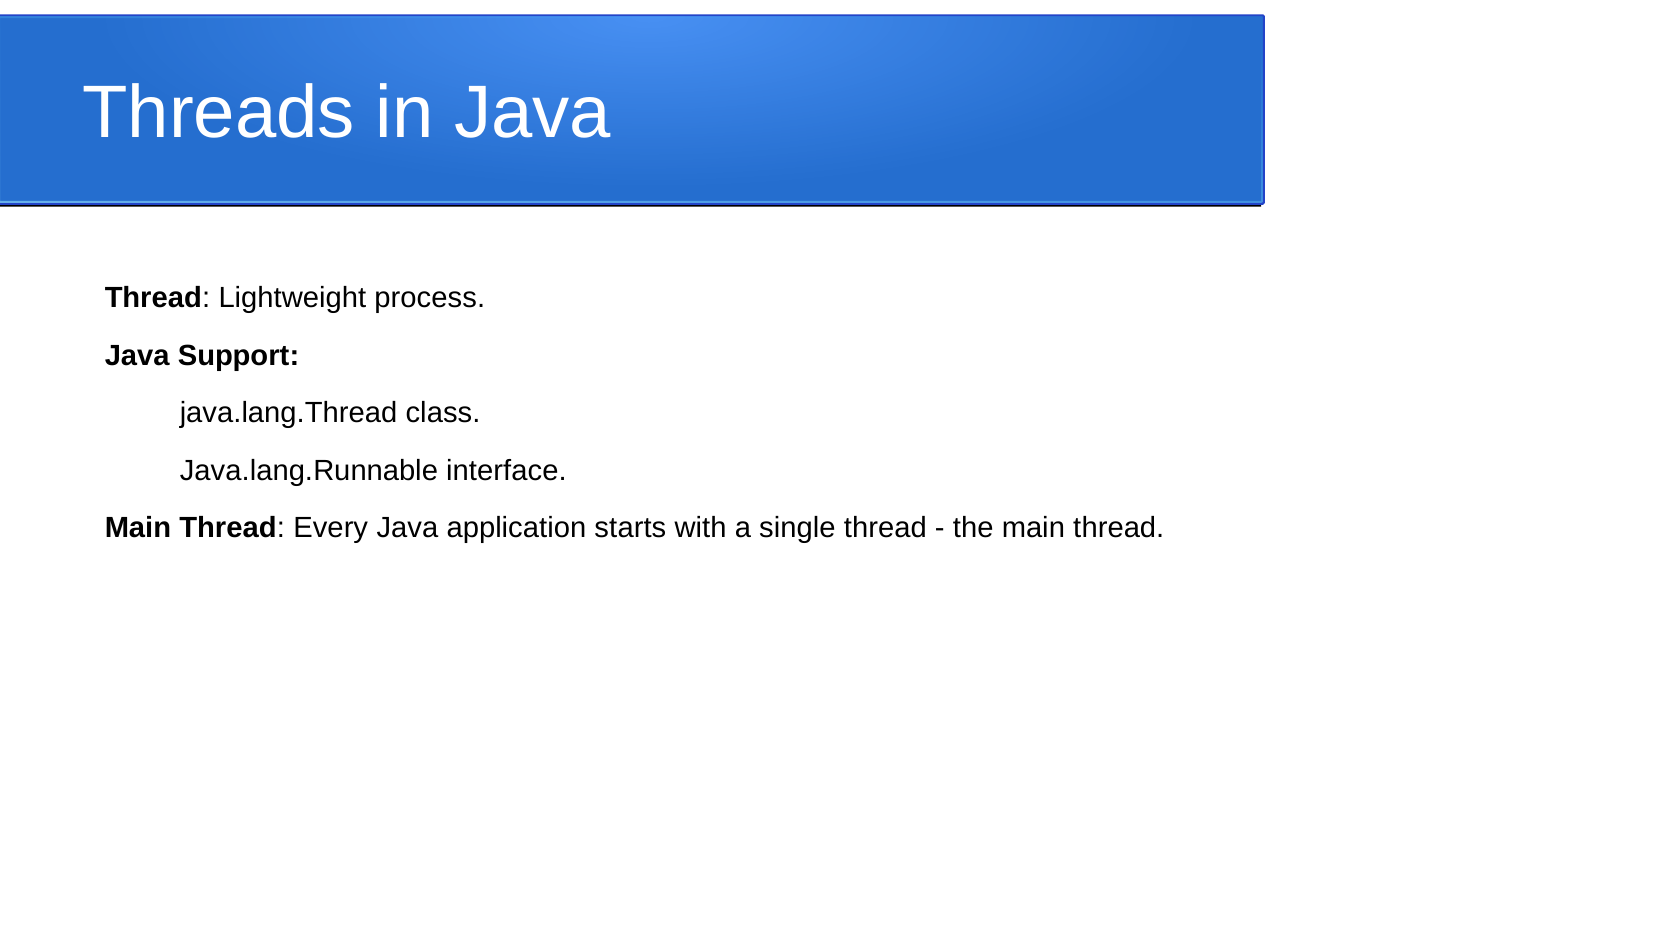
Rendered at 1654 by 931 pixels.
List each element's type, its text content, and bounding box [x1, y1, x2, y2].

title Threads in Java [82, 35, 1235, 189]
text_box Thread: Lightweight process. Java Support: java.lang.Thread class. Java.lang.Runnable interface. Main Thread: Every Java application starts with a single thread - the main thread. [90, 273, 1321, 721]
